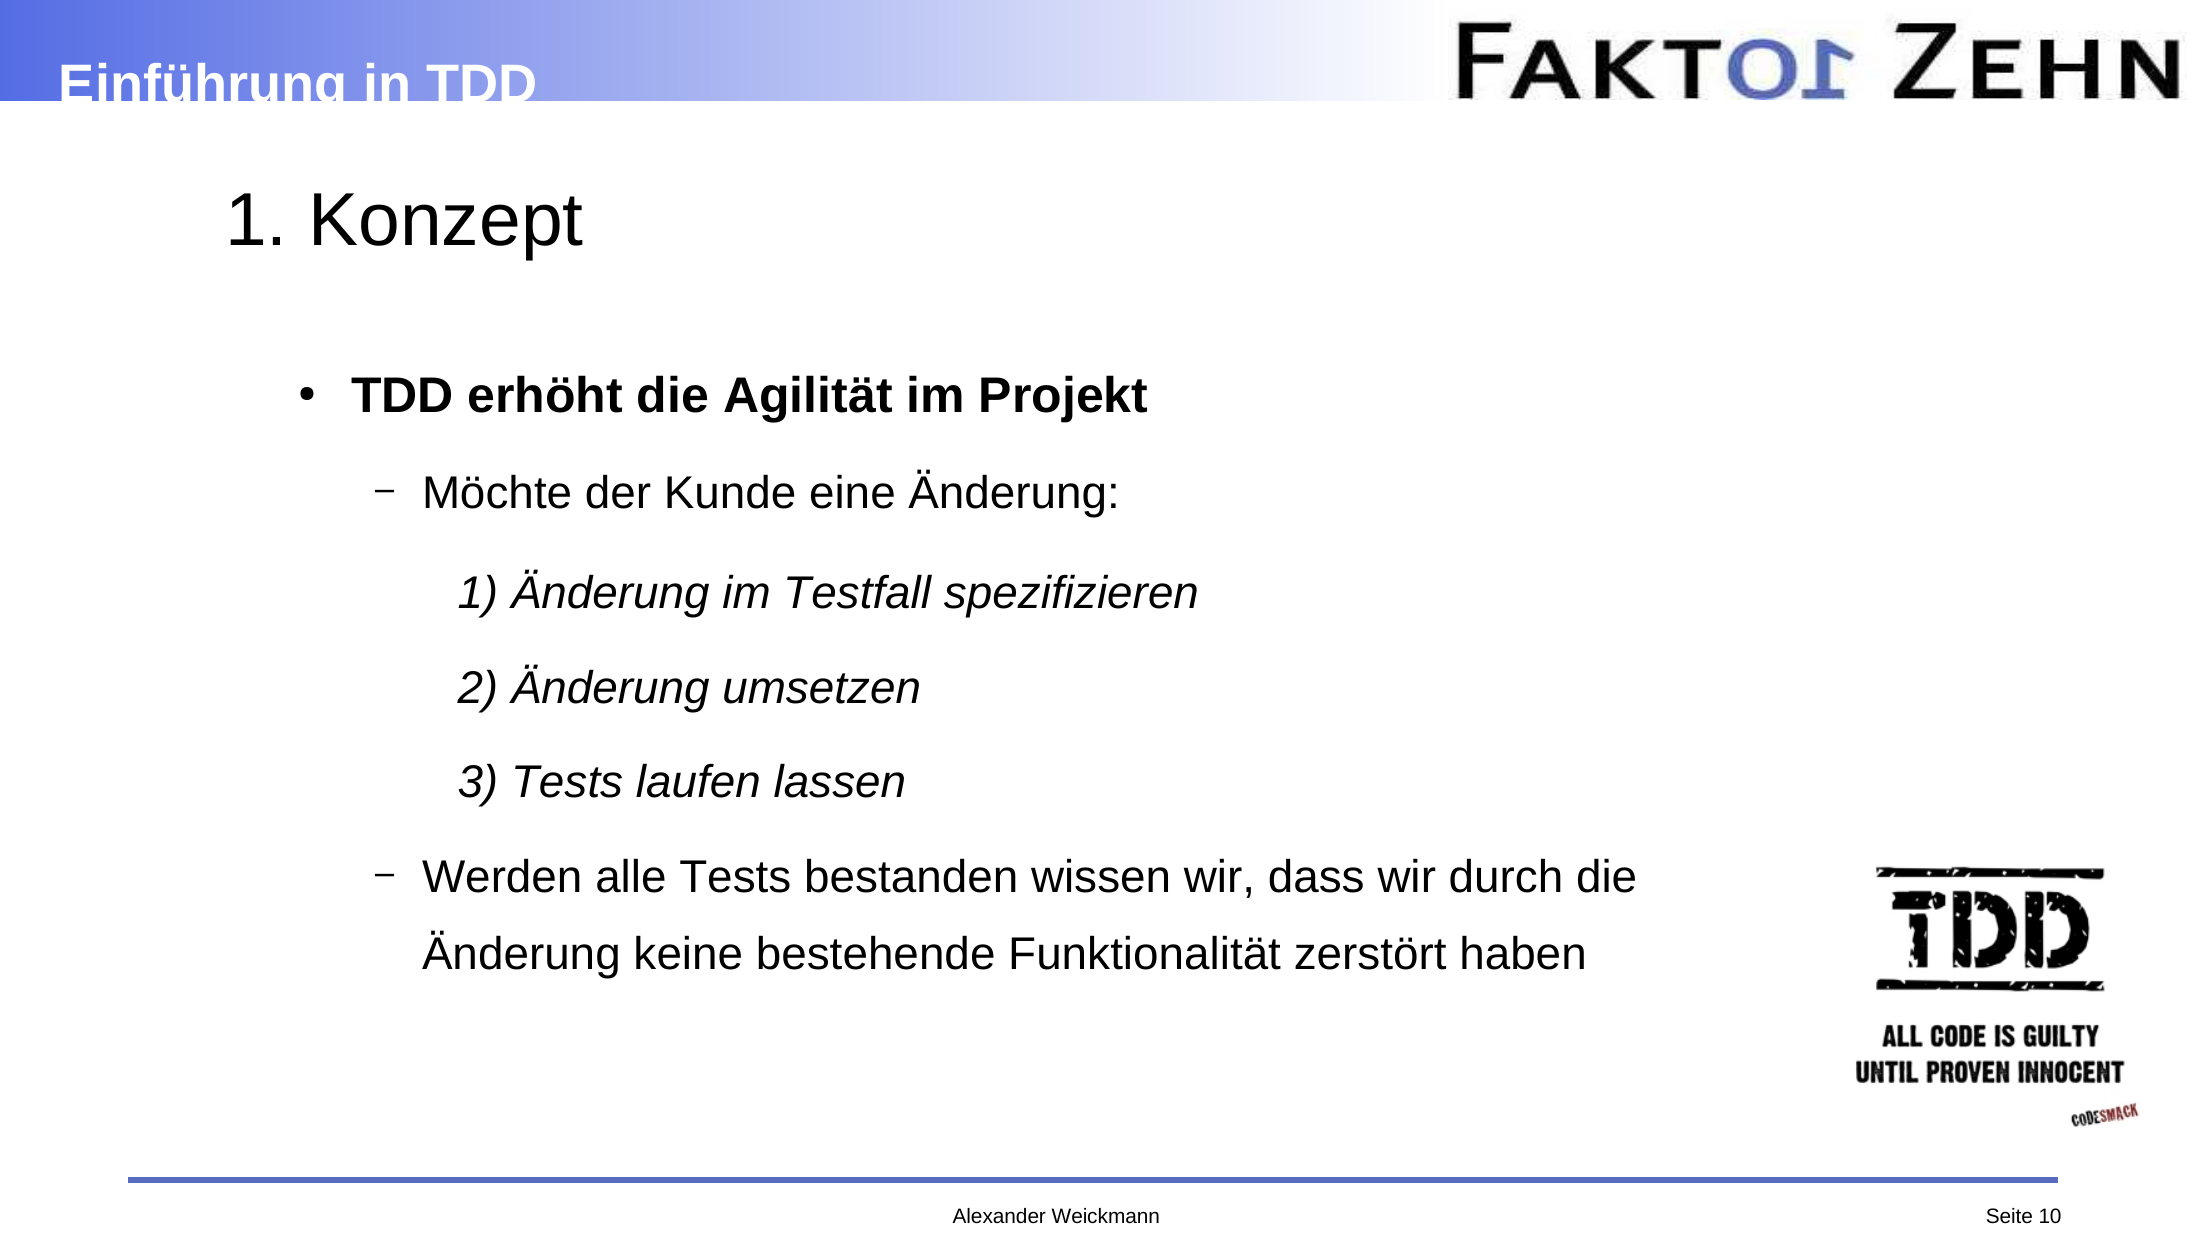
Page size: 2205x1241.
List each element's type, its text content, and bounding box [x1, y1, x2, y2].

picture [1840, 808, 2141, 1176]
picture [1448, 7, 2191, 100]
list TDD erhöht die Agilität im Projekt Möchte der Kunde eine Änderung: Änderung im Testfall spezifizieren Änderung umsetzen Tests laufen lassen Werden alle Tests bestanden wissen wir, dass wir durch die Änderung keine bestehende Funktionalität zerstört haben [280, 339, 2036, 1108]
title 1. Konzept [225, 142, 1981, 296]
